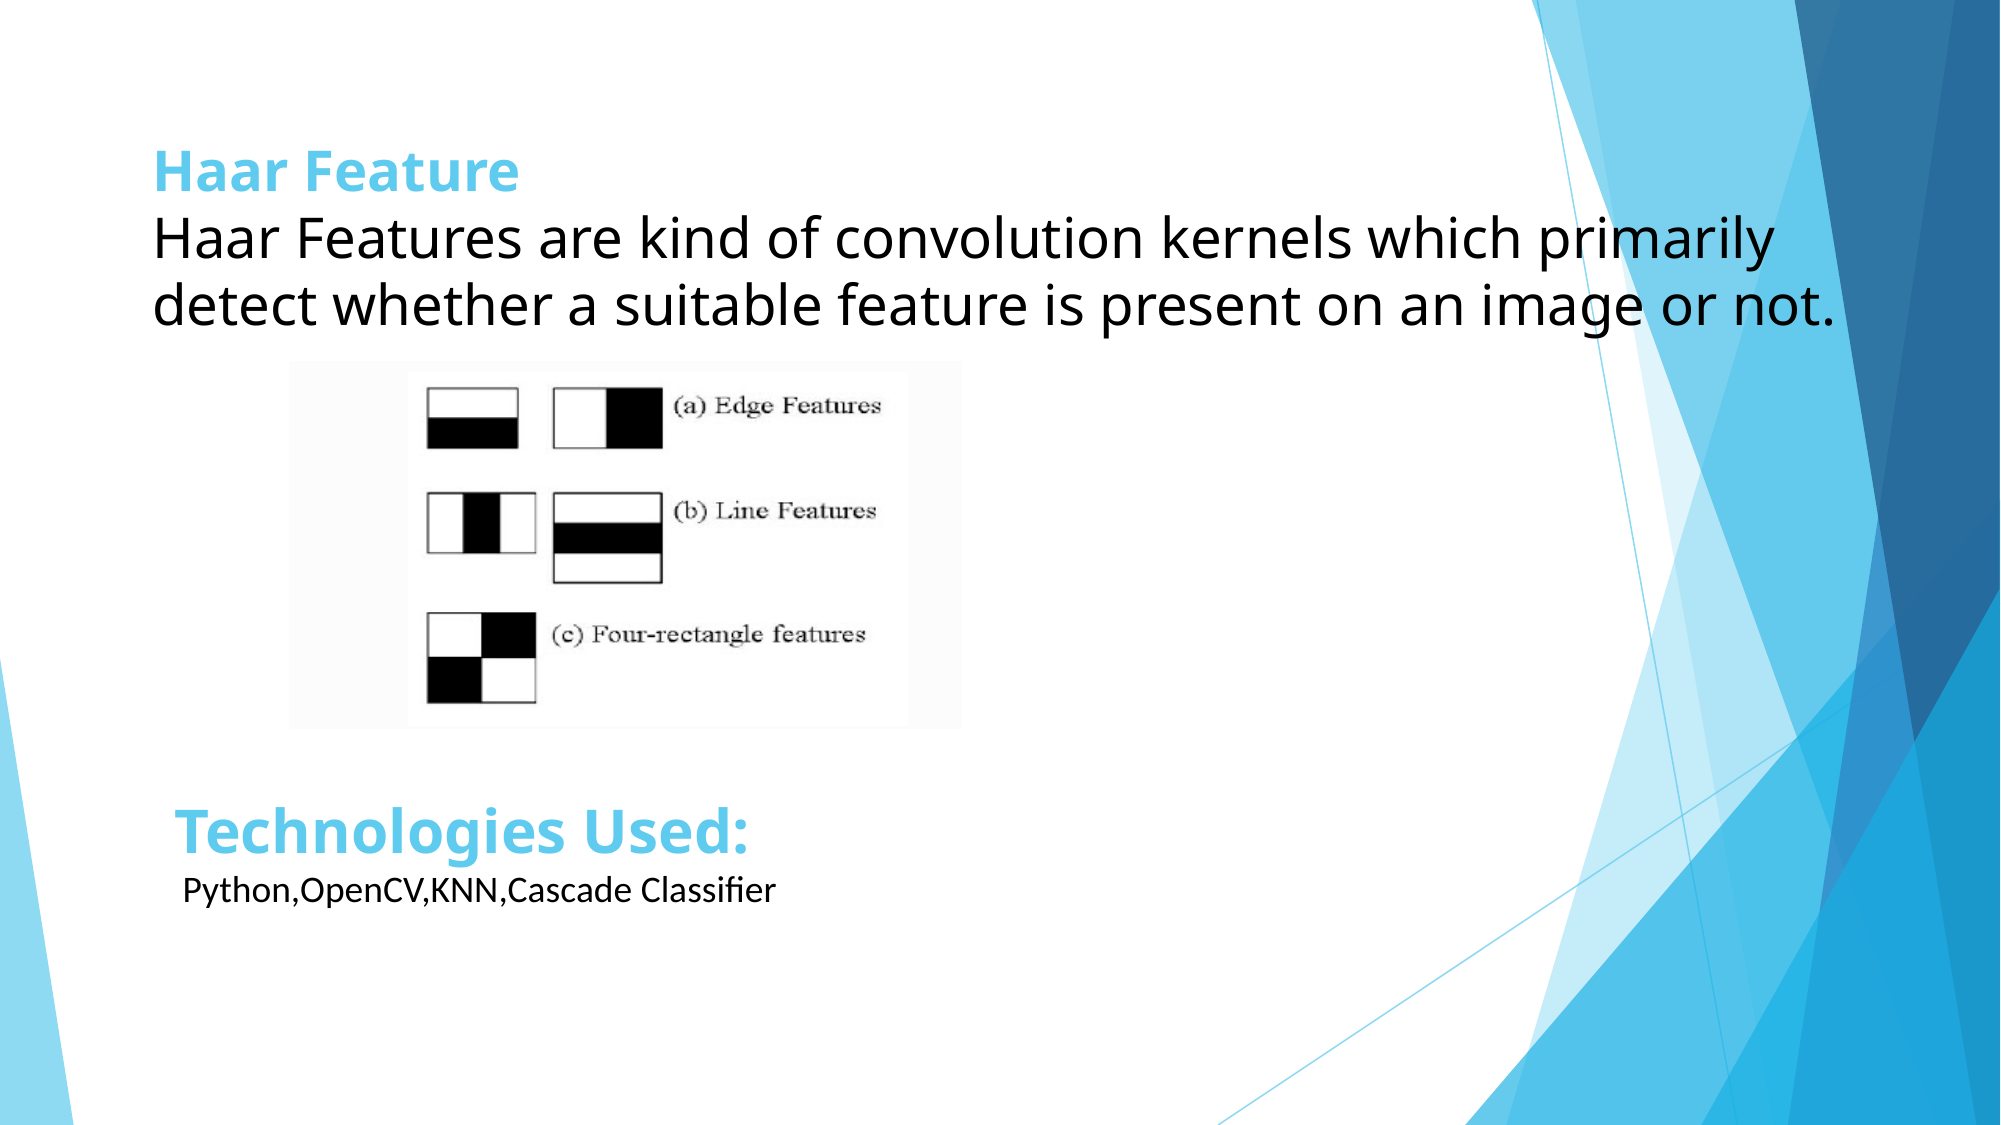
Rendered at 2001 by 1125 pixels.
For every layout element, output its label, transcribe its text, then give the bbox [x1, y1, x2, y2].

title Haar Feature Haar Features are kind of convolution kernels which primarily detect whether a suitable feature is present on an image or not. [137, 59, 1863, 362]
text_box Technologies Used: Python,OpenCV,KNN,Cascade Classifier [159, 785, 1412, 920]
picture [289, 361, 962, 729]
